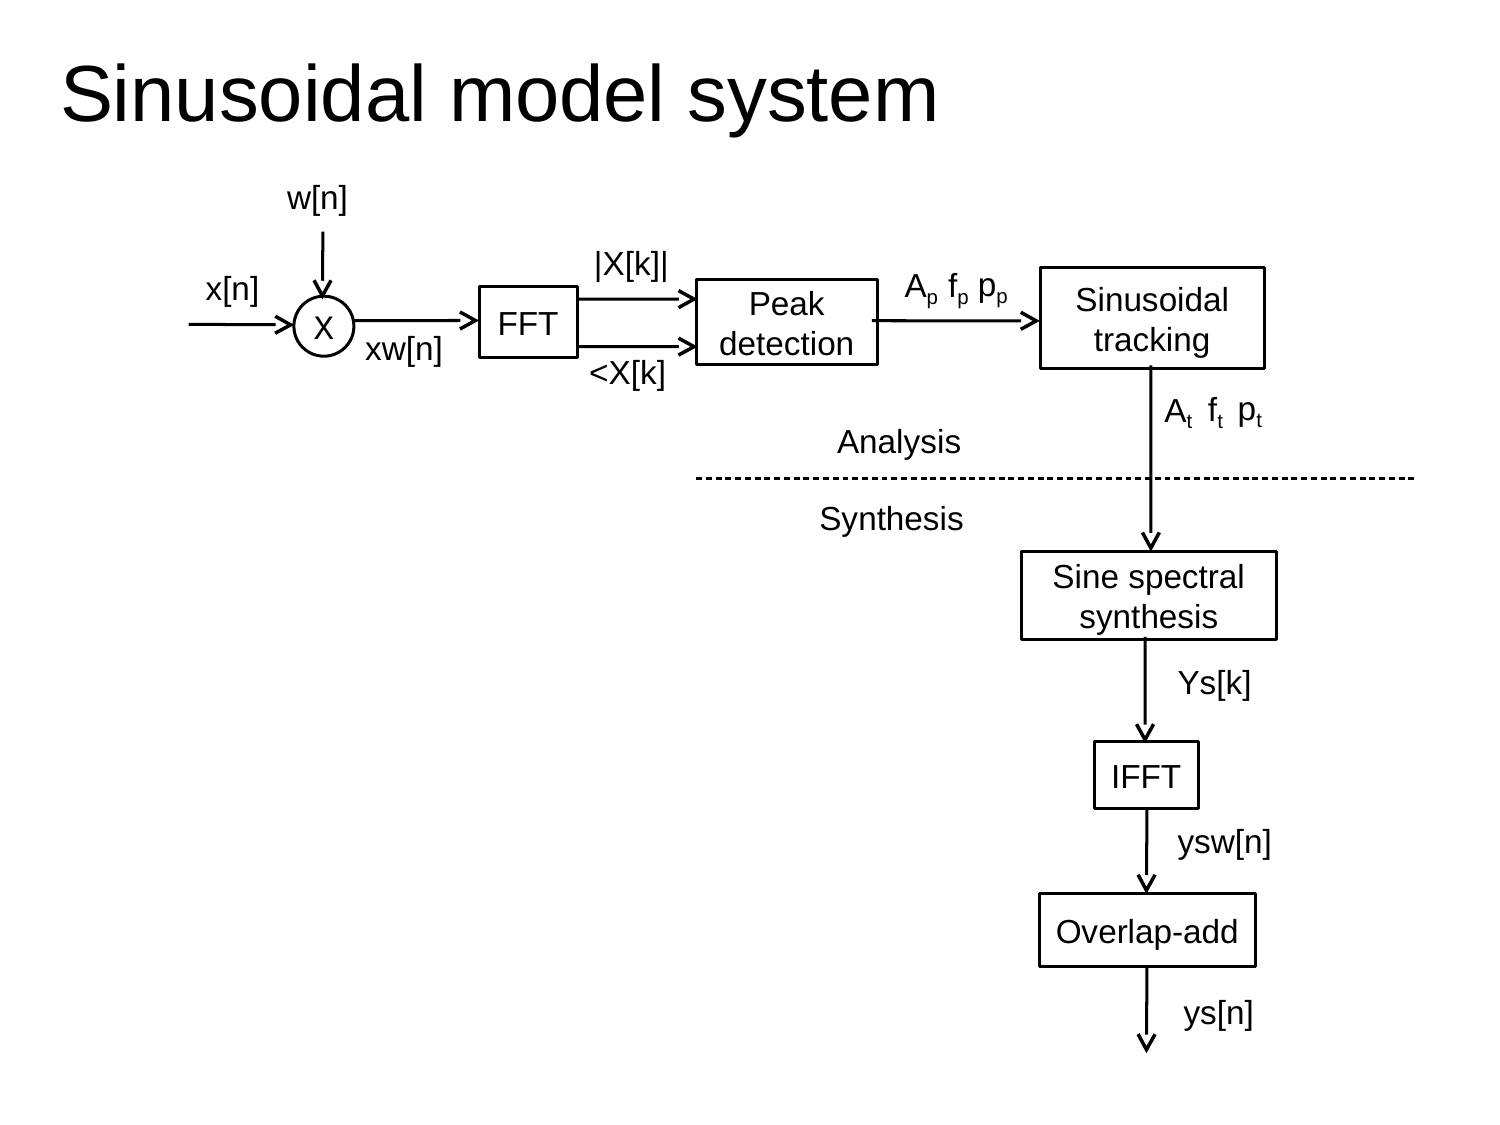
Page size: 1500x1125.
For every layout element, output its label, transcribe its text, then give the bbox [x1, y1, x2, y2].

text_box fp [933, 260, 963, 317]
title Sinusoidal model system [60, 0, 1410, 188]
text_box Ap [889, 260, 933, 317]
text_box xw[n] [350, 323, 458, 376]
text_box Ys[k] [1162, 657, 1267, 710]
text_box x[n] [190, 262, 275, 316]
text_box Peak detection [696, 279, 878, 365]
text_box IFFT [1094, 741, 1199, 809]
text_box Analysis [822, 416, 977, 469]
text_box pp [963, 259, 1023, 317]
text_box At [1149, 384, 1193, 441]
text_box Sinusoidal tracking [1040, 267, 1265, 369]
text_box Overlap-add [1039, 893, 1256, 967]
text_box X [293, 296, 354, 357]
text_box Synthesis [804, 493, 979, 546]
text_box <X[k] [574, 346, 682, 400]
text_box pt [1223, 383, 1277, 441]
text_box FFT [479, 286, 578, 358]
text_box ys[n] [1168, 987, 1269, 1040]
text_box ysw[n] [1162, 816, 1287, 869]
text_box ft [1193, 384, 1223, 441]
text_box Sine spectral synthesis [1021, 551, 1277, 640]
text_box |X[k]| [579, 238, 684, 291]
text_box w[n] [272, 172, 363, 225]
